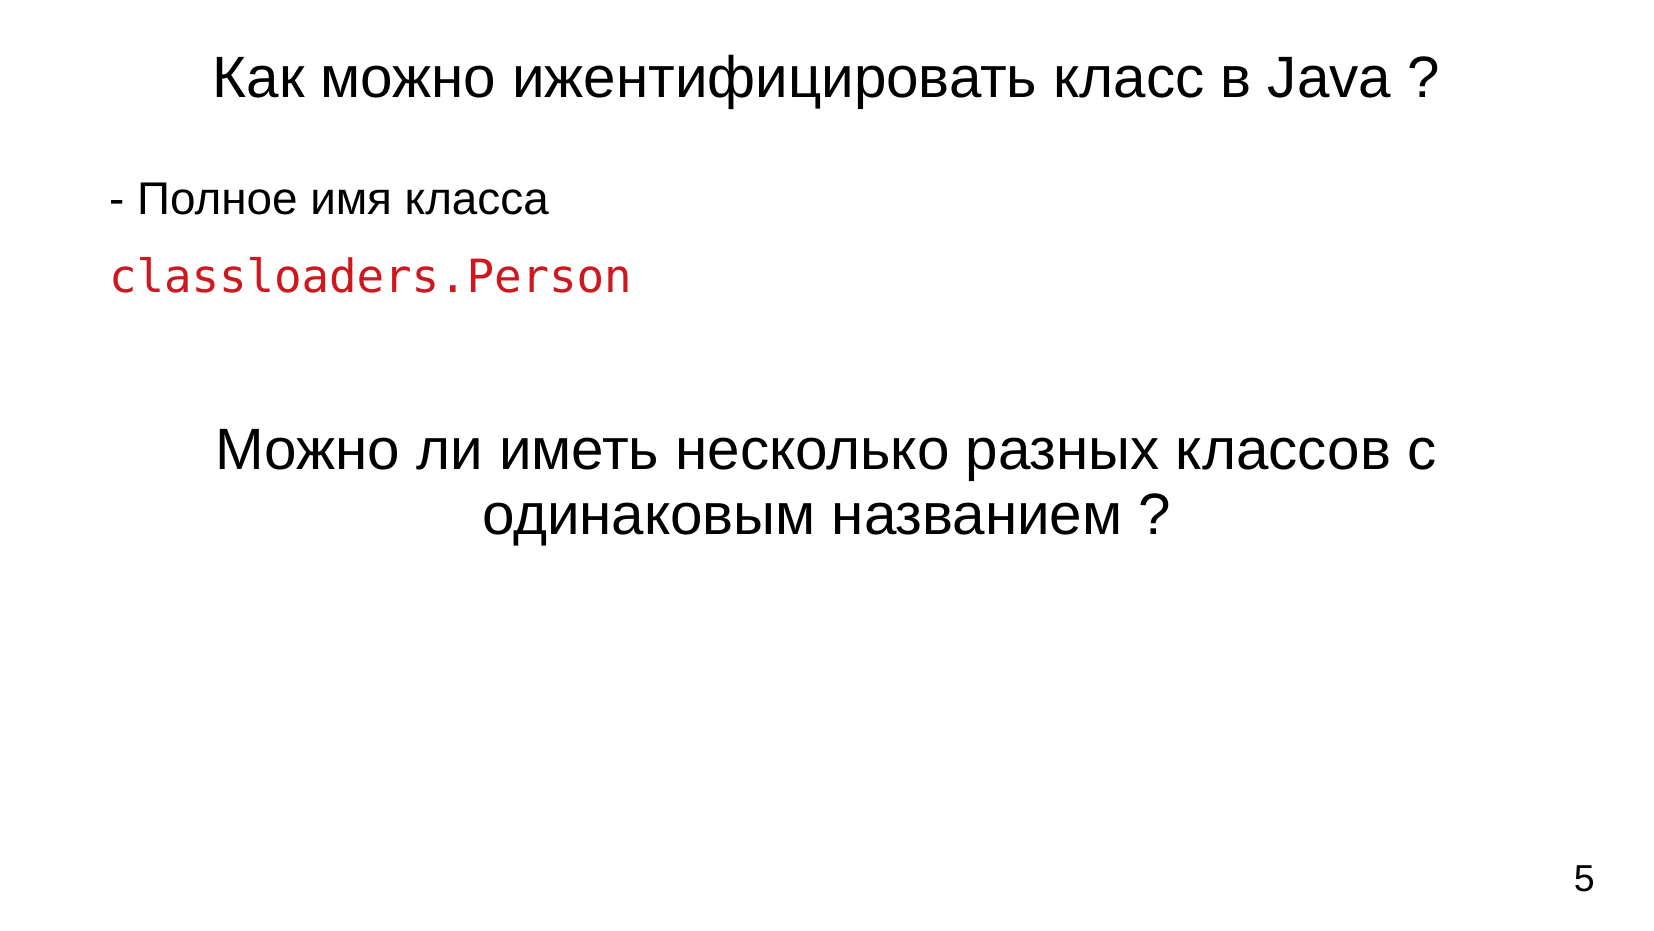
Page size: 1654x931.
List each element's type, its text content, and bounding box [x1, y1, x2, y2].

text_box Можно ли иметь несколько разных классов с одинаковым названием ? [64, 409, 1589, 555]
text_box 5 [1559, 850, 1642, 908]
text_box Как можно ижентифицировать класс в Java ? [147, 37, 1506, 142]
text_box - Полное имя класса [94, 165, 1548, 232]
text_box classloaders.Person [94, 242, 1548, 311]
